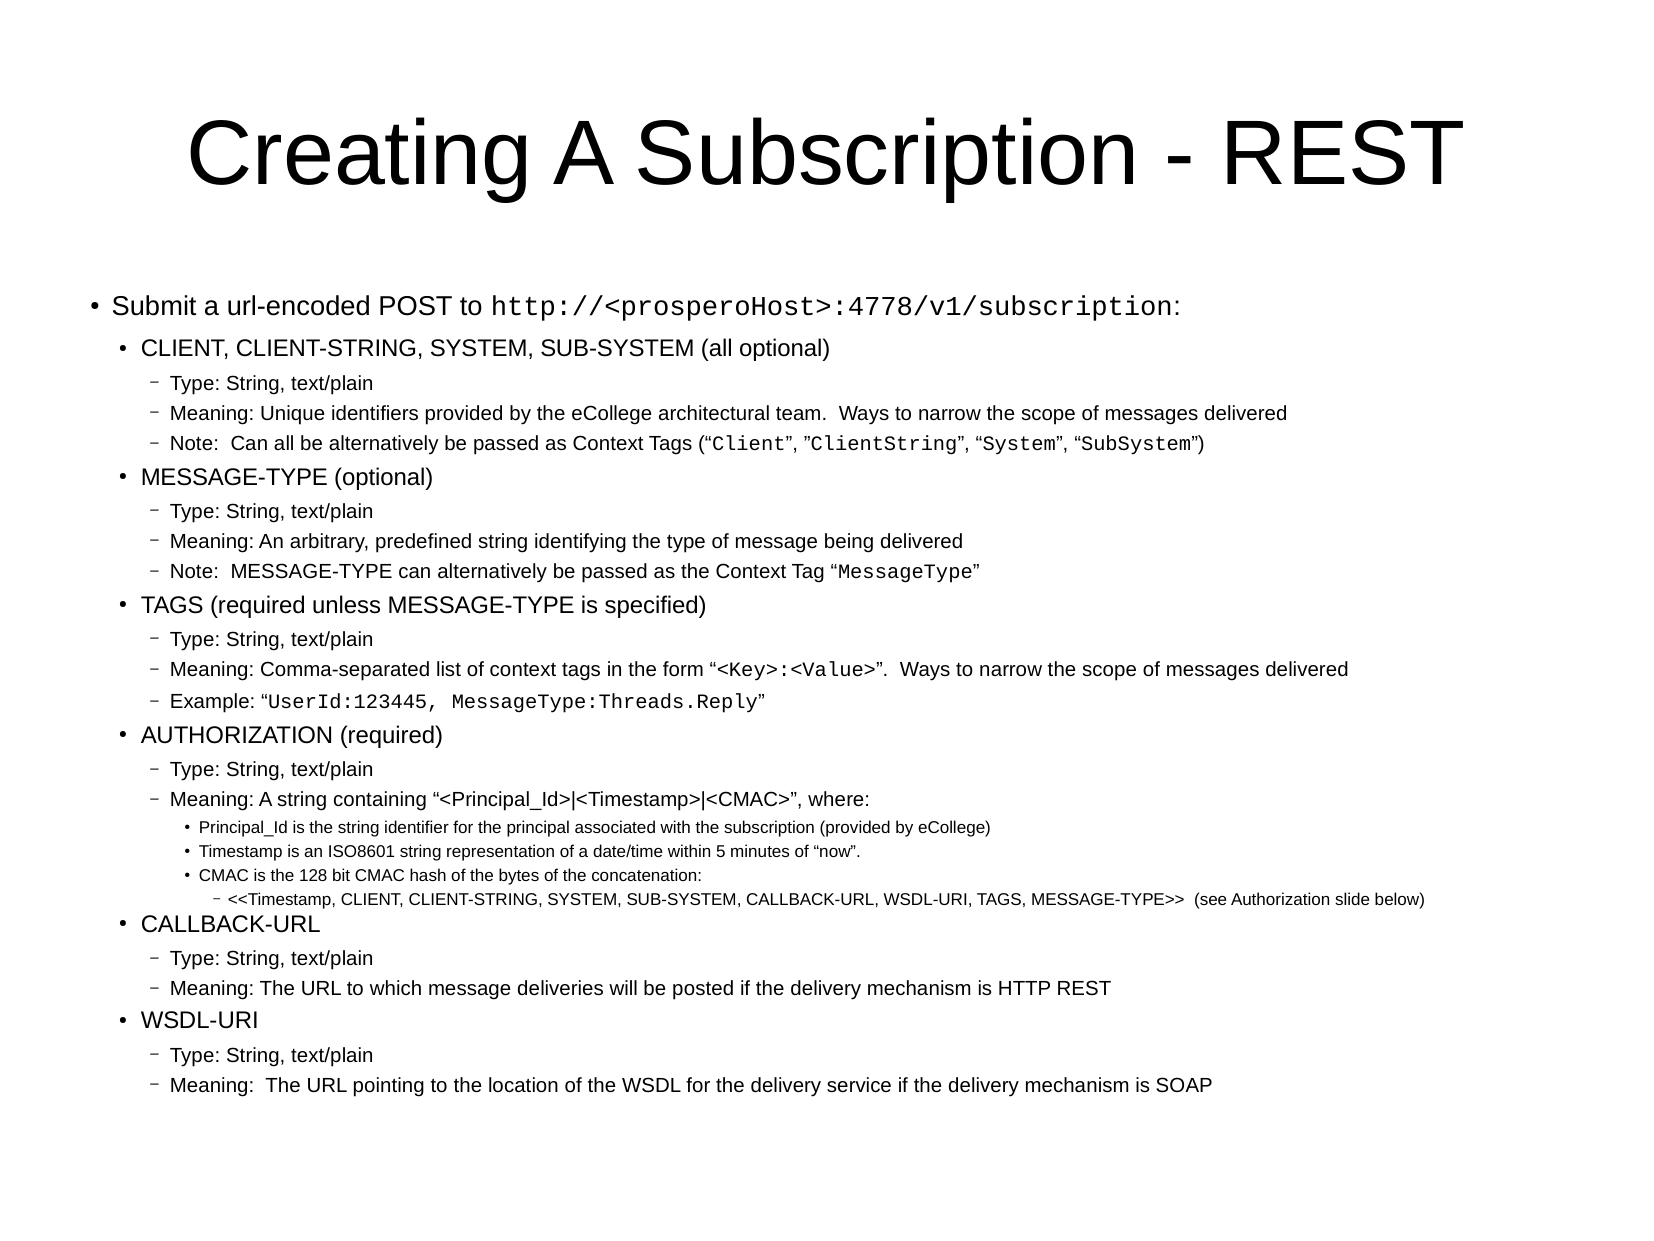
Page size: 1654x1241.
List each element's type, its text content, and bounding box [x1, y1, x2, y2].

title Creating A Subscription - REST [82, 49, 1571, 257]
list Submit a url-encoded POST to http://<prosperoHost>:4778/v1/subscription: CLIENT, CLIENT-STRING, SYSTEM, SUB-SYSTEM (all optional) Type: String, text/plain Meaning: Unique identifiers provided by the eCollege architectural team. Ways to narrow the scope of messages delivered Note: Can all be alternatively be passed as Context Tags (“Client”, ”ClientString”, “System”, “SubSystem”) MESSAGE-TYPE (optional) Type: String, text/plain Meaning: An arbitrary, predefined string identifying the type of message being delivered Note: MESSAGE-TYPE can alternatively be passed as the Context Tag “MessageType” TAGS (required unless MESSAGE-TYPE is specified) Type: String, text/plain Meaning: Comma-separated list of context tags in the form “<Key>:<Value>”. Ways to narrow the scope of messages delivered Example: “UserId:123445, MessageType:Threads.Reply” AUTHORIZATION (required) Type: String, text/plain Meaning: A string containing “<Principal_Id>|<Timestamp>|<CMAC>”, where: Principal_Id is the string identifier for the principal associated with the subscription (provided by eCollege) Timestamp is an ISO8601 string representation of a date/time within 5 minutes of “now”. CMAC is the 128 bit CMAC hash of the bytes of the concatenation: <<Timestamp, CLIENT, CLIENT-STRING, SYSTEM, SUB-SYSTEM, CALLBACK-URL, WSDL-URI, TAGS, MESSAGE-TYPE>> (see Authorization slide below) CALLBACK-URL Type: String, text/plain Meaning: The URL to which message deliveries will be posted if the delivery mechanism is HTTP REST WSDL-URI Type: String, text/plain Meaning: The URL pointing to the location of the WSDL for the delivery service if the delivery mechanism is SOAP [82, 290, 1571, 1109]
